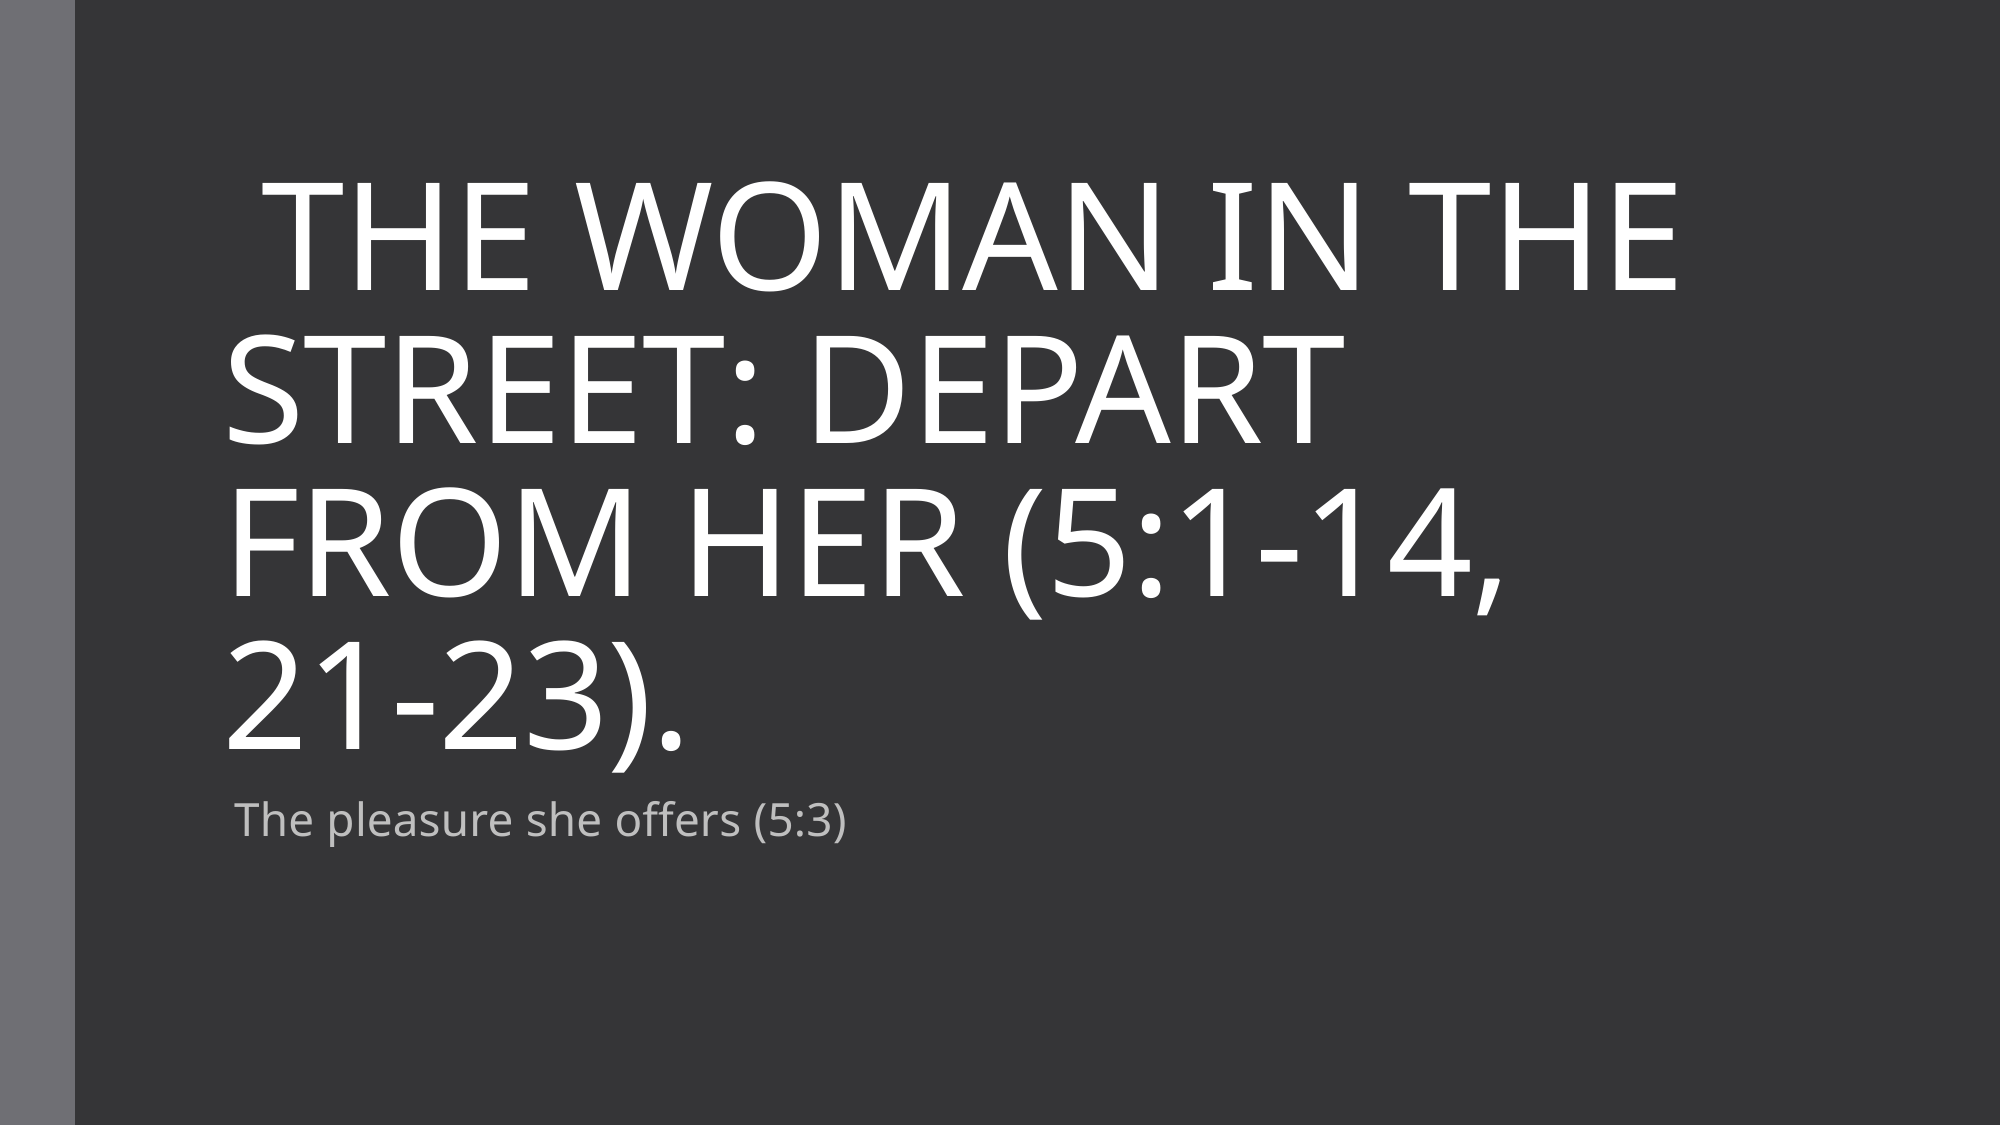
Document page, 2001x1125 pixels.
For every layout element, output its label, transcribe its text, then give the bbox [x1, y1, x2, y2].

subtitle The pleasure she offers (5:3) [206, 787, 1752, 1066]
title THE WOMAN IN THE STREET: DEPART FROM HER (5:1-14, 21-23). [206, 124, 1752, 787]
